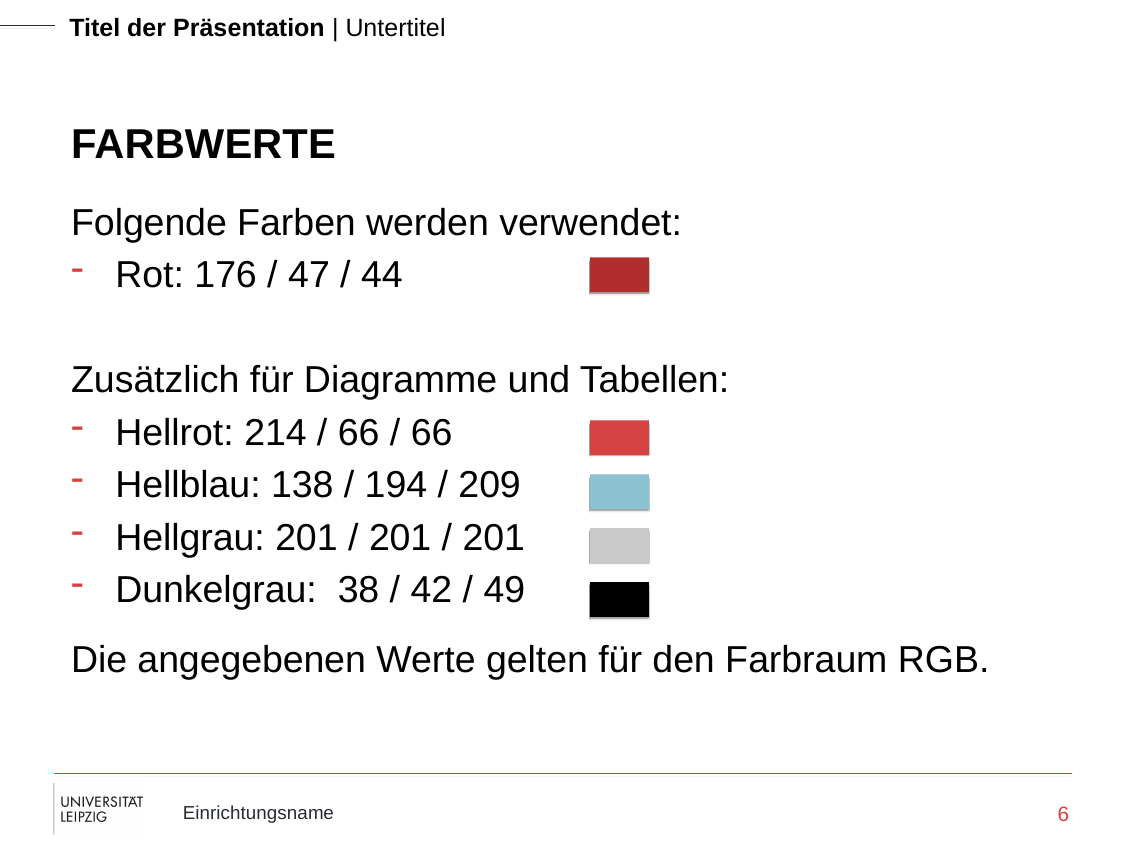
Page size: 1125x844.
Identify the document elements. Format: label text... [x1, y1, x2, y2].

text_box [589, 528, 649, 564]
list Folgende Farben werden verwendet: Rot: 176 / 47 / 44 Zusätzlich für Diagramme und Tabellen: Hellrot: 214 / 66 / 66 Hellblau: 138 / 194 / 209 Hellgrau: 201 / 201 / 201 Dunkelgrau: 38 / 42 / 49 Die angegebenen Werte gelten für den Farbraum RGB. [56, 190, 1070, 756]
title Farbwerte [56, 50, 1070, 175]
text_box [589, 474, 649, 510]
slide_number 1 [962, 800, 1070, 839]
picture [53, 782, 144, 836]
text_box [589, 582, 649, 617]
text_box [589, 420, 649, 456]
text_box [589, 257, 649, 293]
